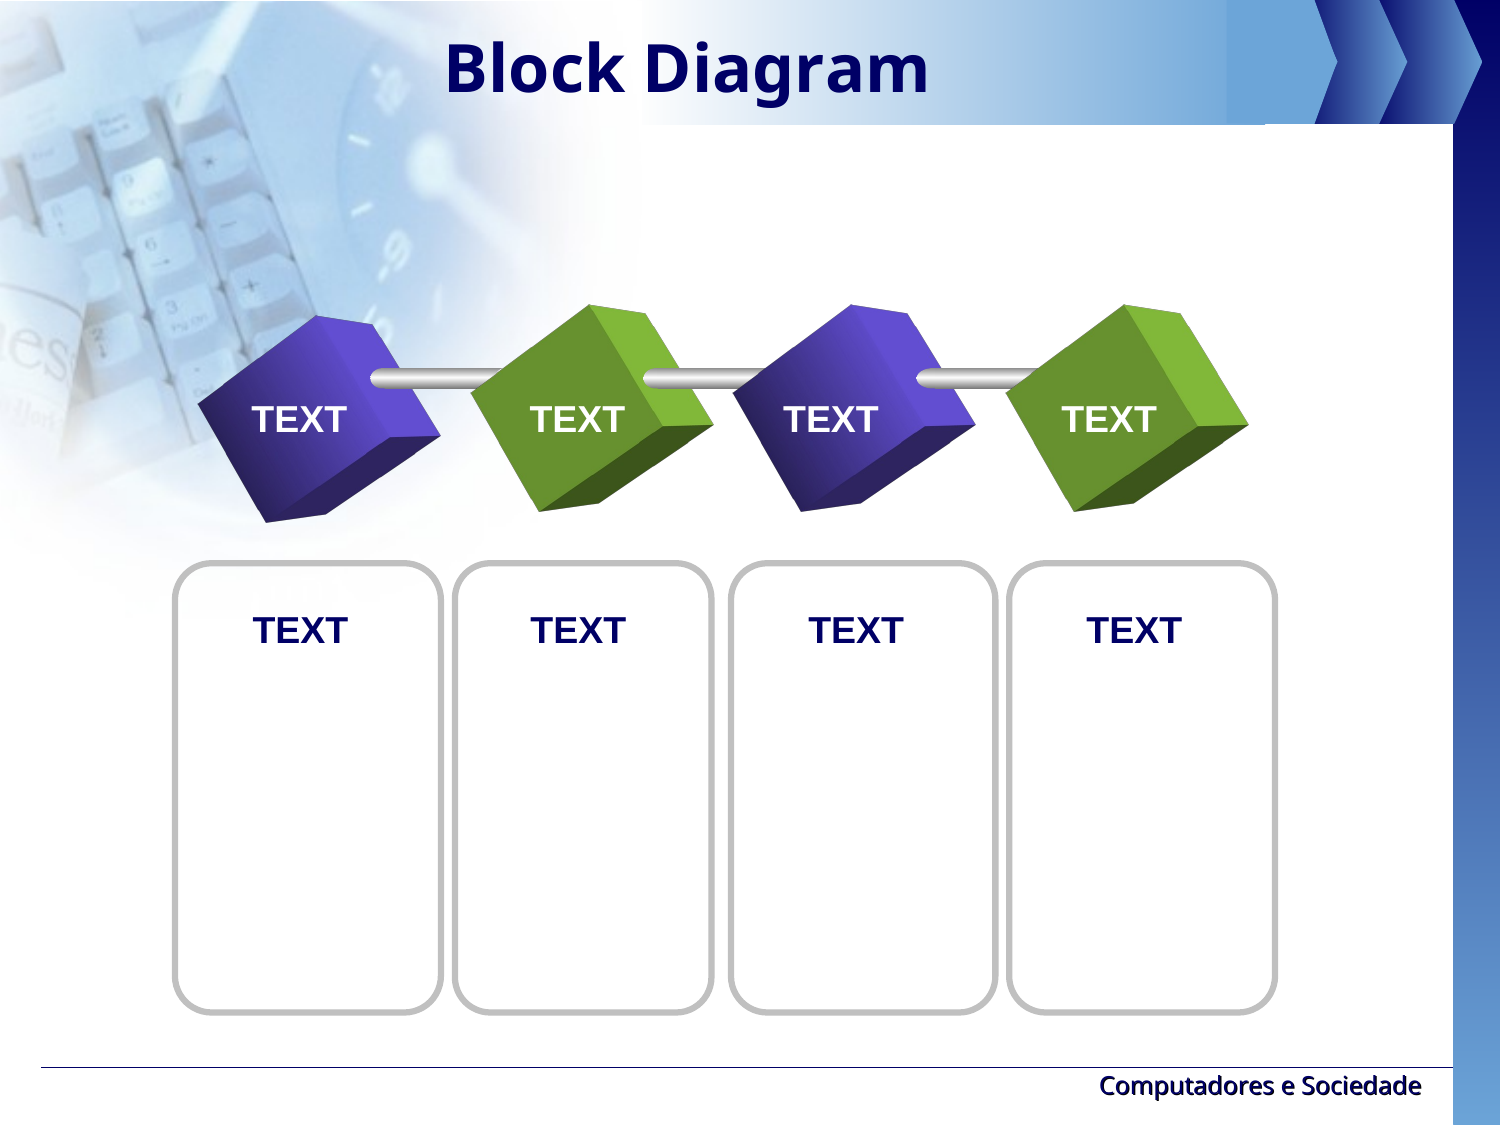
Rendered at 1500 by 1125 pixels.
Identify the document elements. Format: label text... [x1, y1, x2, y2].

text_box TEXT [514, 386, 641, 448]
text_box TEXT [237, 598, 364, 660]
text_box TEXT [768, 386, 895, 448]
text_box [199, 306, 1247, 522]
text_box TEXT [1071, 598, 1198, 660]
text_box TEXT [236, 386, 363, 448]
title Block Diagram [74, 18, 1300, 115]
text_box TEXT [793, 598, 920, 660]
text_box TEXT [515, 598, 642, 660]
text_box TEXT [1046, 386, 1173, 448]
